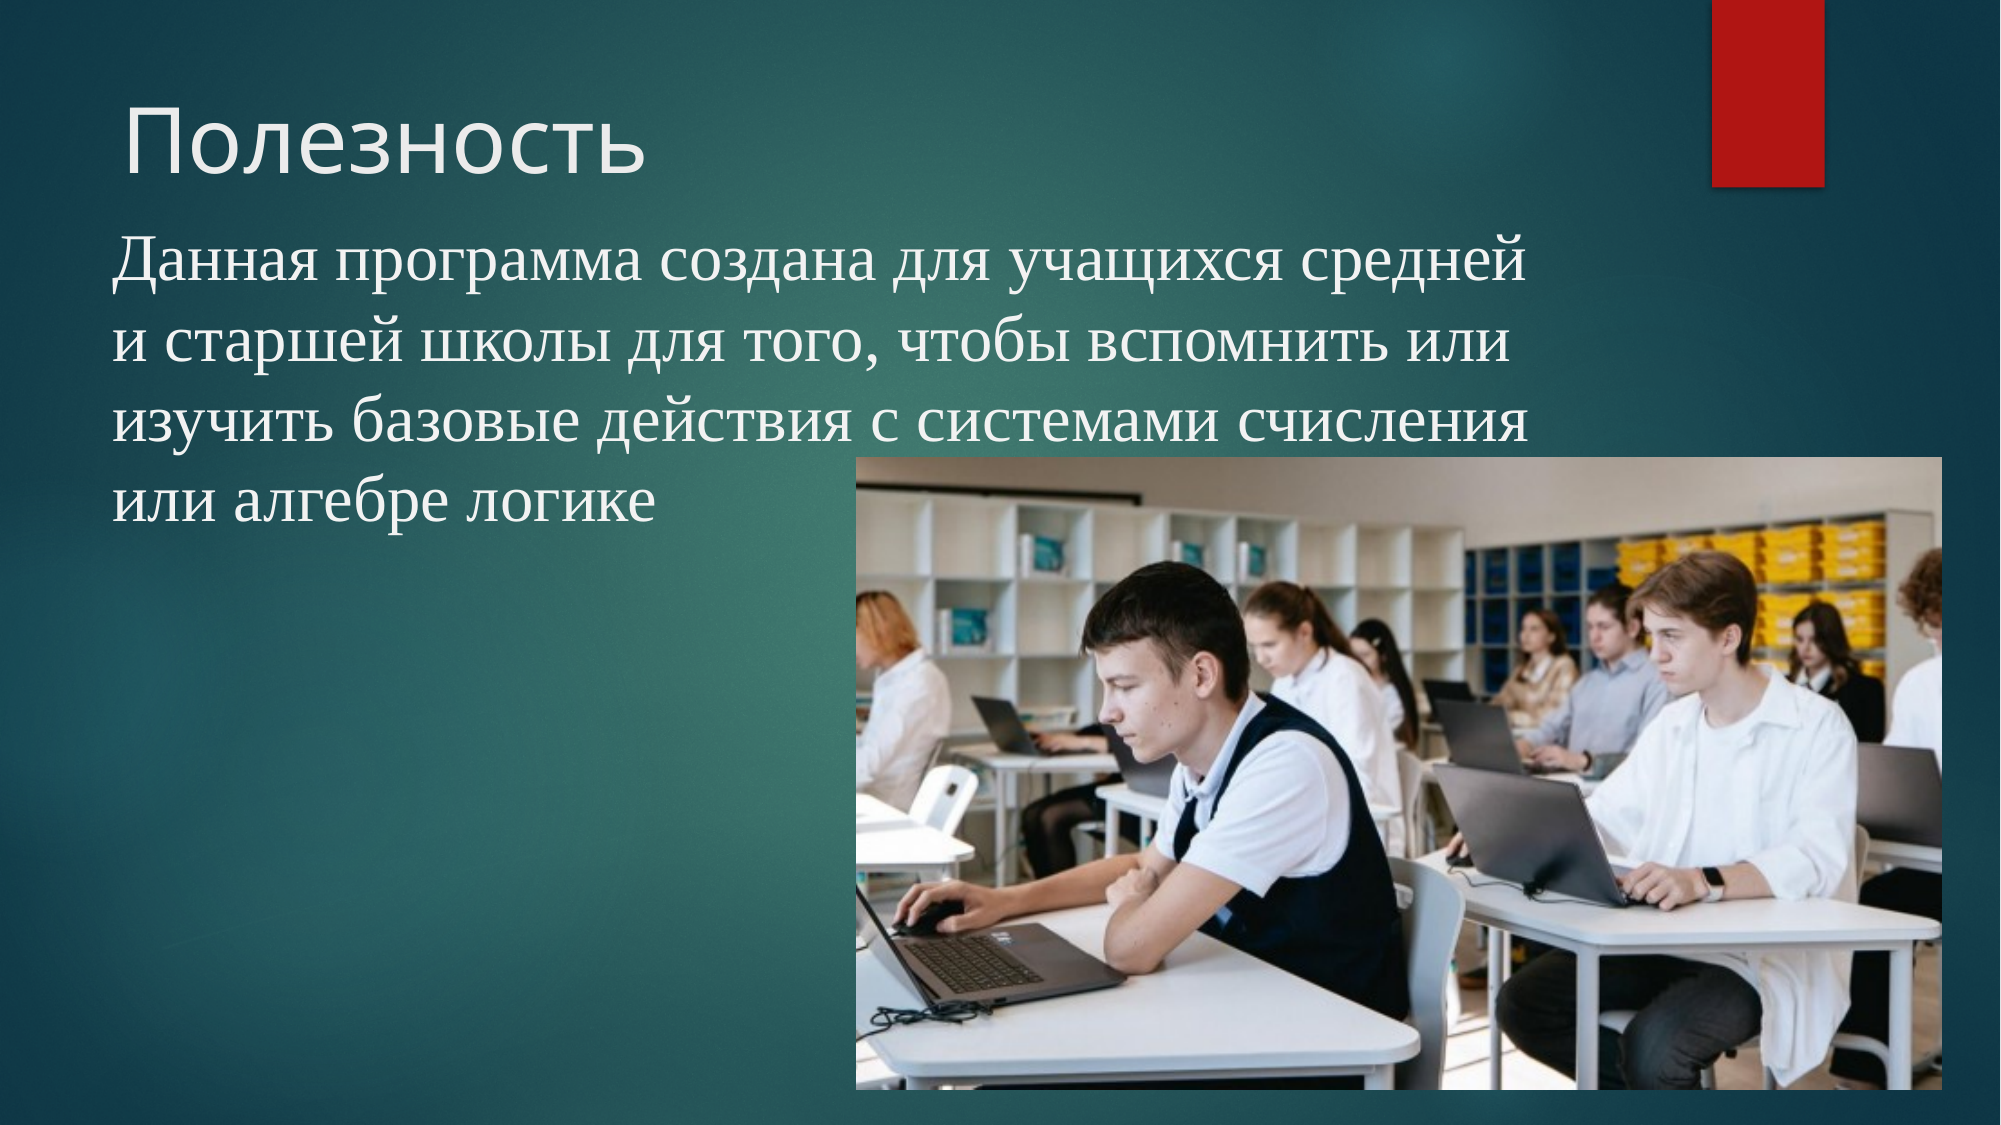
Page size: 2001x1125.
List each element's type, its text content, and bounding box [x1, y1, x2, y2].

picture [0, 0, 2001, 1125]
title Полезность [106, 74, 1649, 304]
list Данная программа создана для учащихся средней и старшей школы для того, чтобы вспомнить или изучить базовые действия с системами счисления или алгебре логике [97, 206, 1565, 895]
